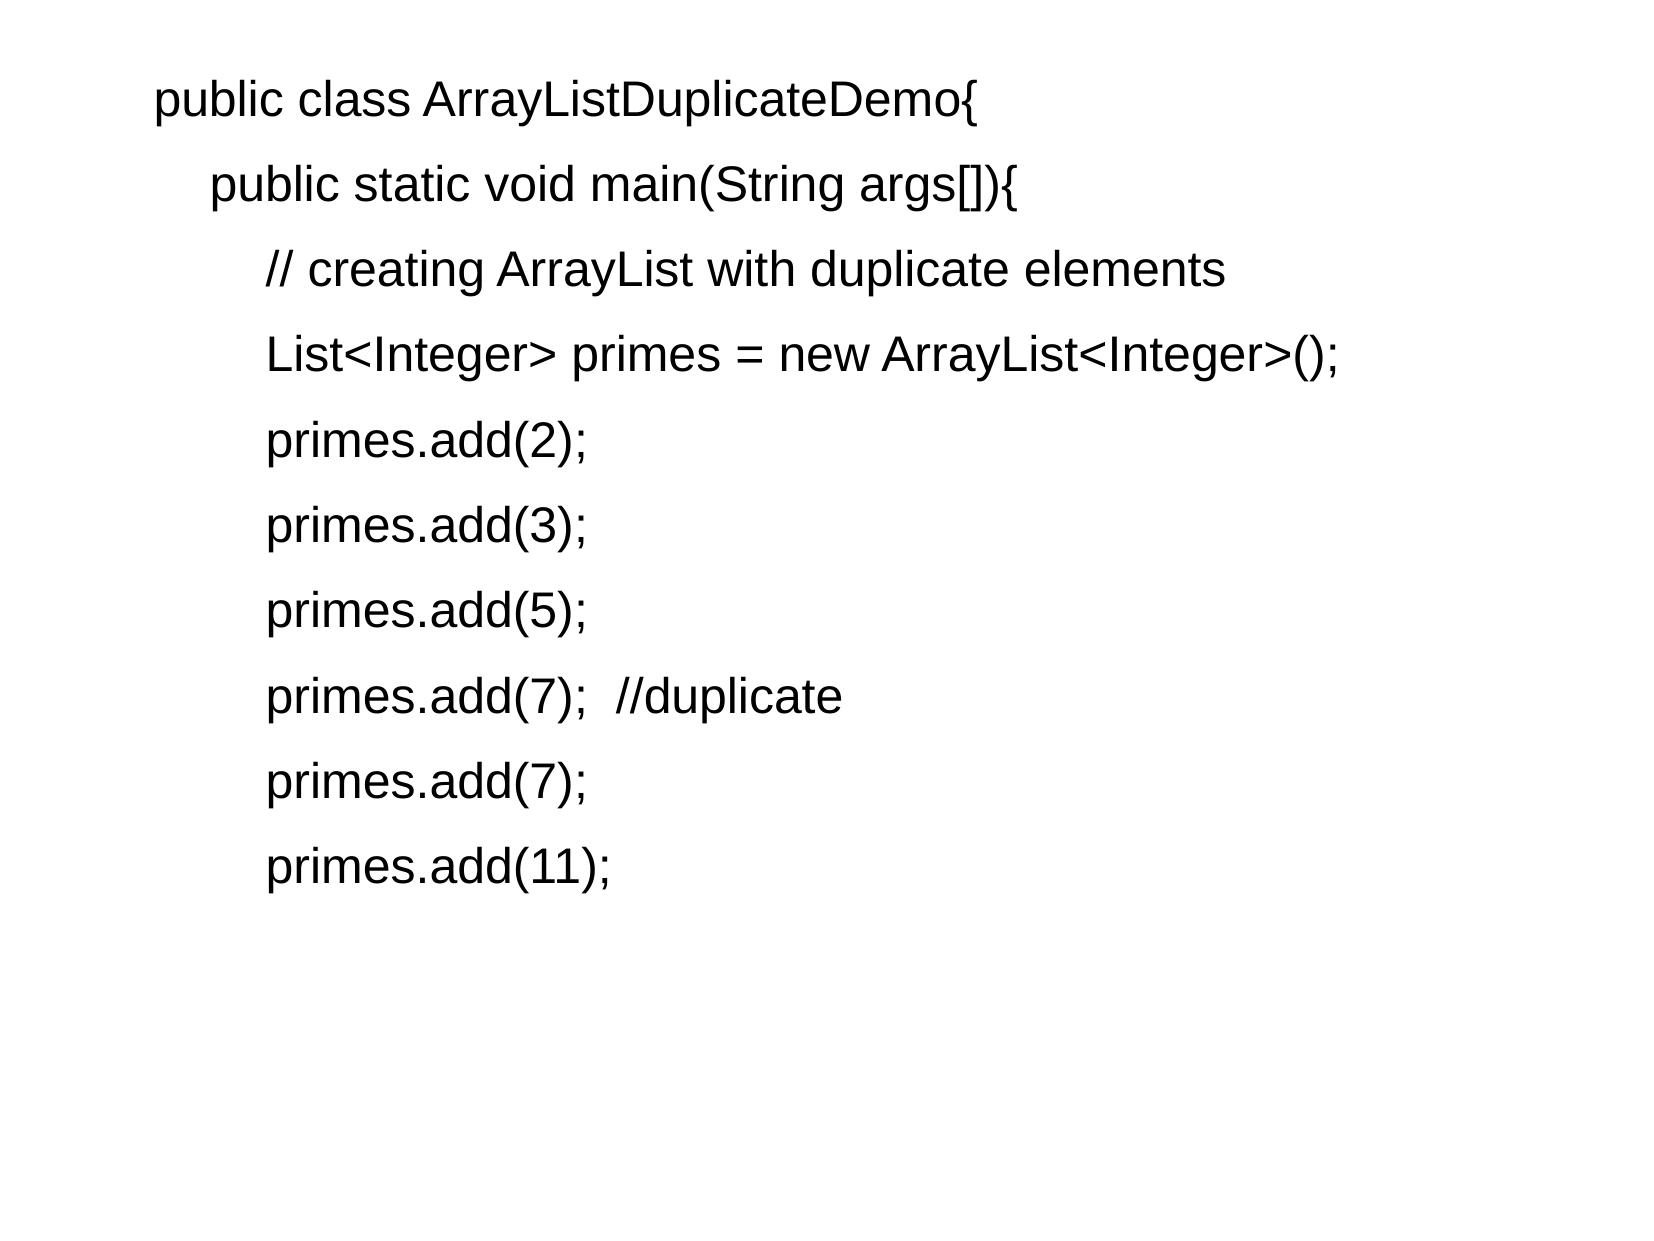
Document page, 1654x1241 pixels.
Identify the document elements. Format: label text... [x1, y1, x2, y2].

list public class ArrayListDuplicateDemo{ public static void main(String args[]){ // creating ArrayList with duplicate elements List<Integer> primes = new ArrayList<Integer>(); primes.add(2); primes.add(3); primes.add(5); primes.add(7); //duplicate primes.add(7); primes.add(11); [82, 70, 1571, 1075]
